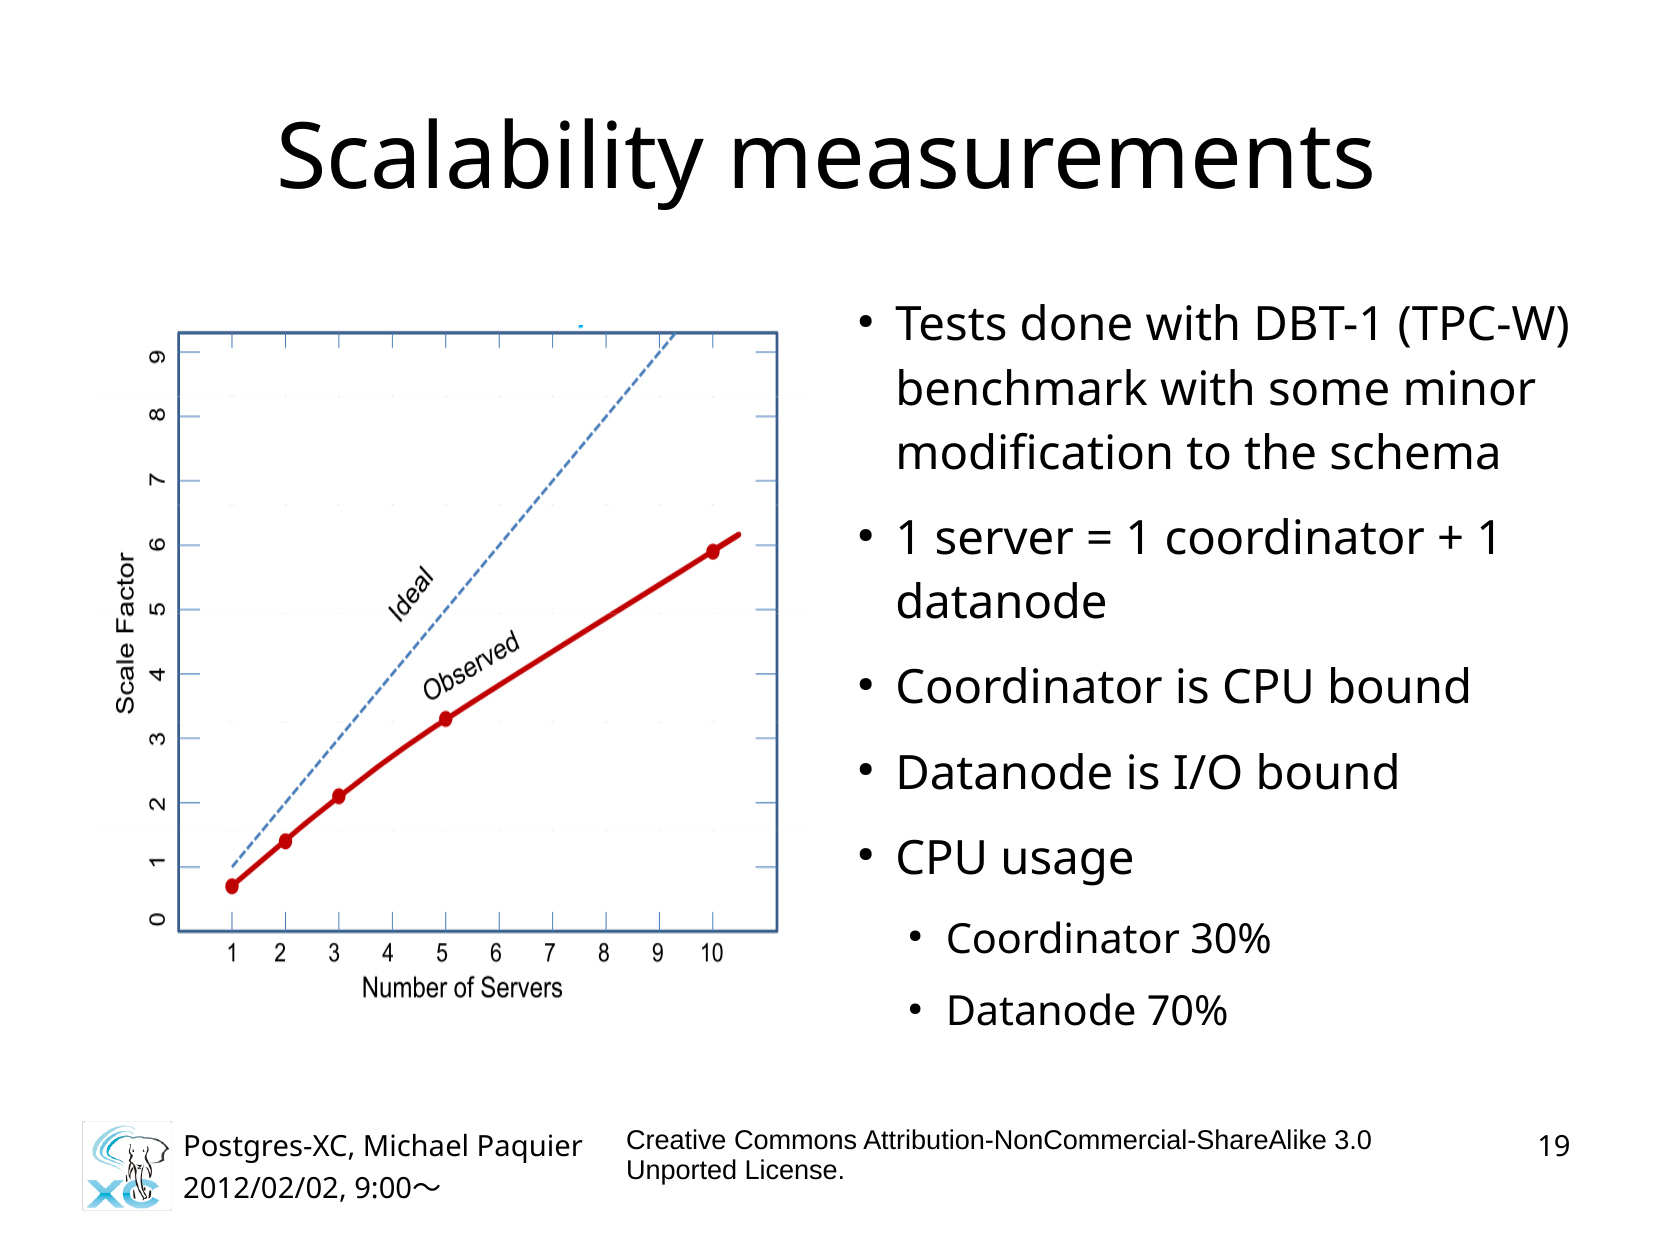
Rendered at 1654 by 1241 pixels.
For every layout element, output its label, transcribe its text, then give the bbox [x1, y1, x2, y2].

picture [82, 1121, 172, 1211]
picture [96, 325, 812, 1006]
list Tests done with DBT-1 (TPC-W) benchmark with some minor modification to the schema 1 server = 1 coordinator + 1 datanode Coordinator is CPU bound Datanode is I/O bound CPU usage Coordinator 30% Datanode 70% [845, 290, 1572, 1109]
title Scalability measurements [82, 49, 1571, 257]
